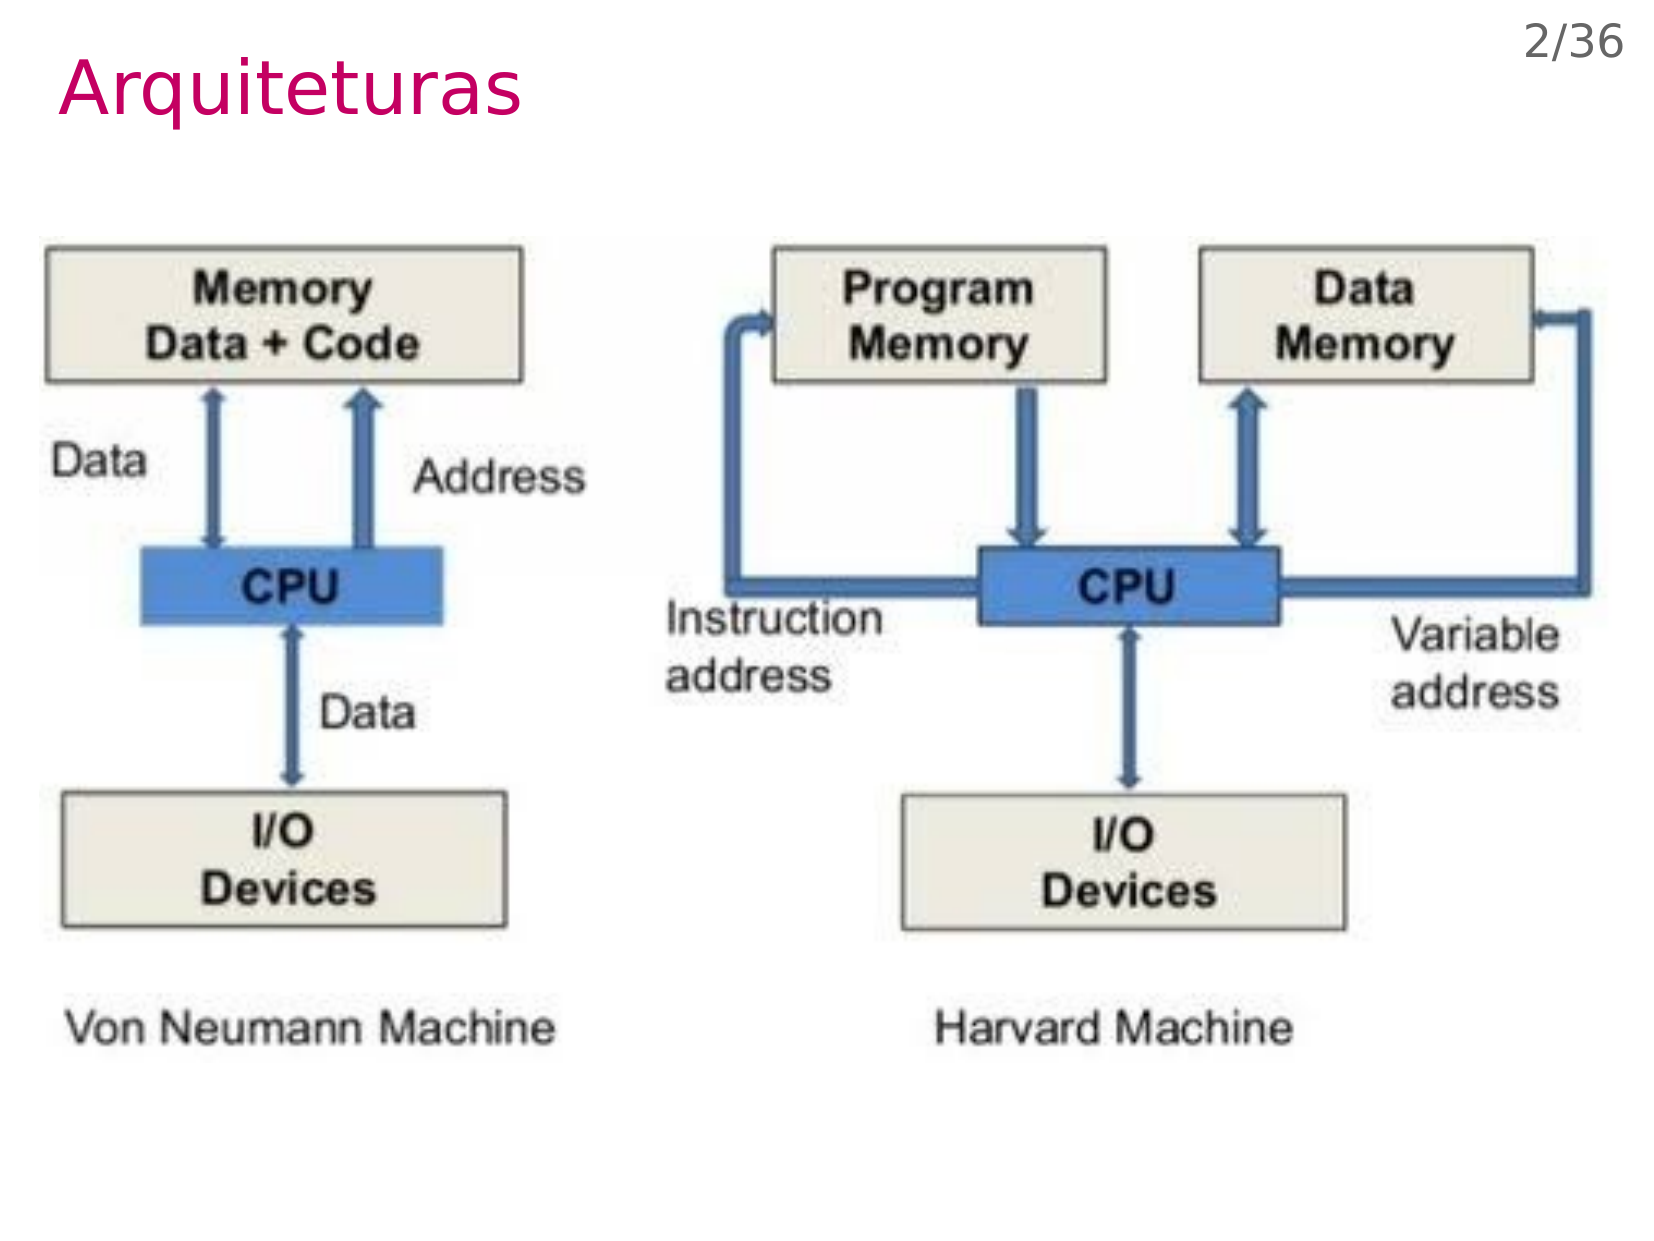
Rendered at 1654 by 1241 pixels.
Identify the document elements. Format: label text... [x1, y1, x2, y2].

title Arquiteturas [59, 29, 1625, 148]
picture [39, 236, 1618, 1063]
